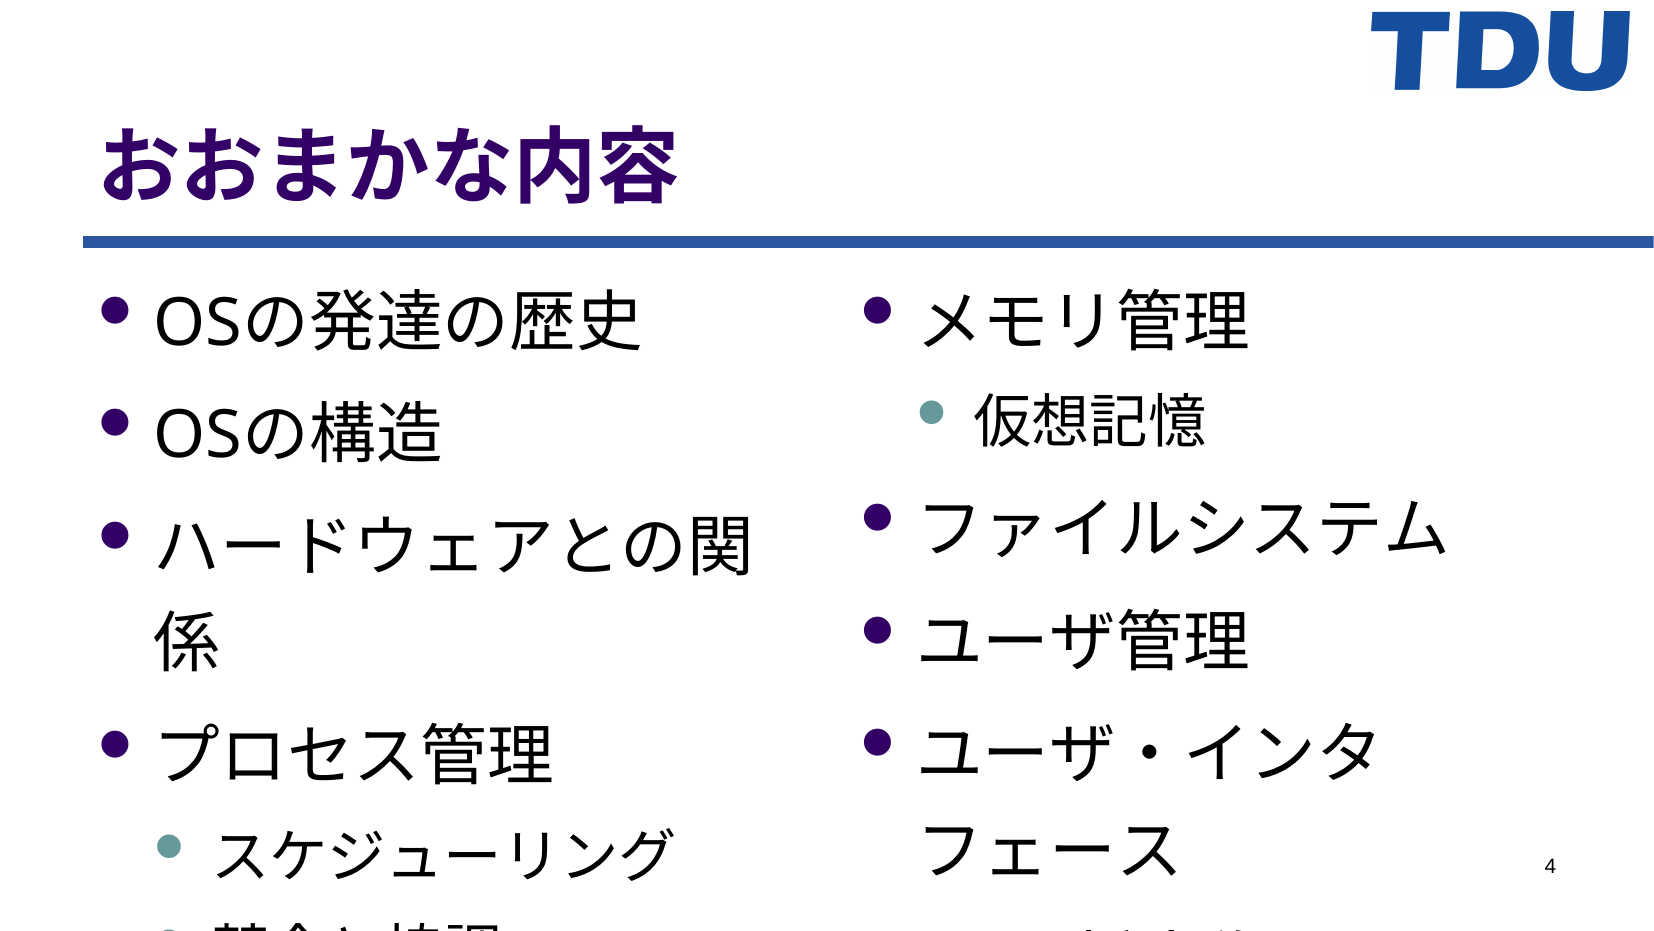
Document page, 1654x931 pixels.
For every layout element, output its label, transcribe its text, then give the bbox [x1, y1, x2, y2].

list メモリ管理 仮想記憶 ファイルシステム ユーザ管理 ユーザ・インタフェース OSの将来像 [845, 259, 1572, 807]
title おおまかな内容 [82, 51, 1571, 228]
list OSの発達の歴史 OSの構造 ハードウェアとの関係 プロセス管理 スケジューリング 競合と協調 [82, 259, 809, 807]
picture [1371, 11, 1630, 91]
